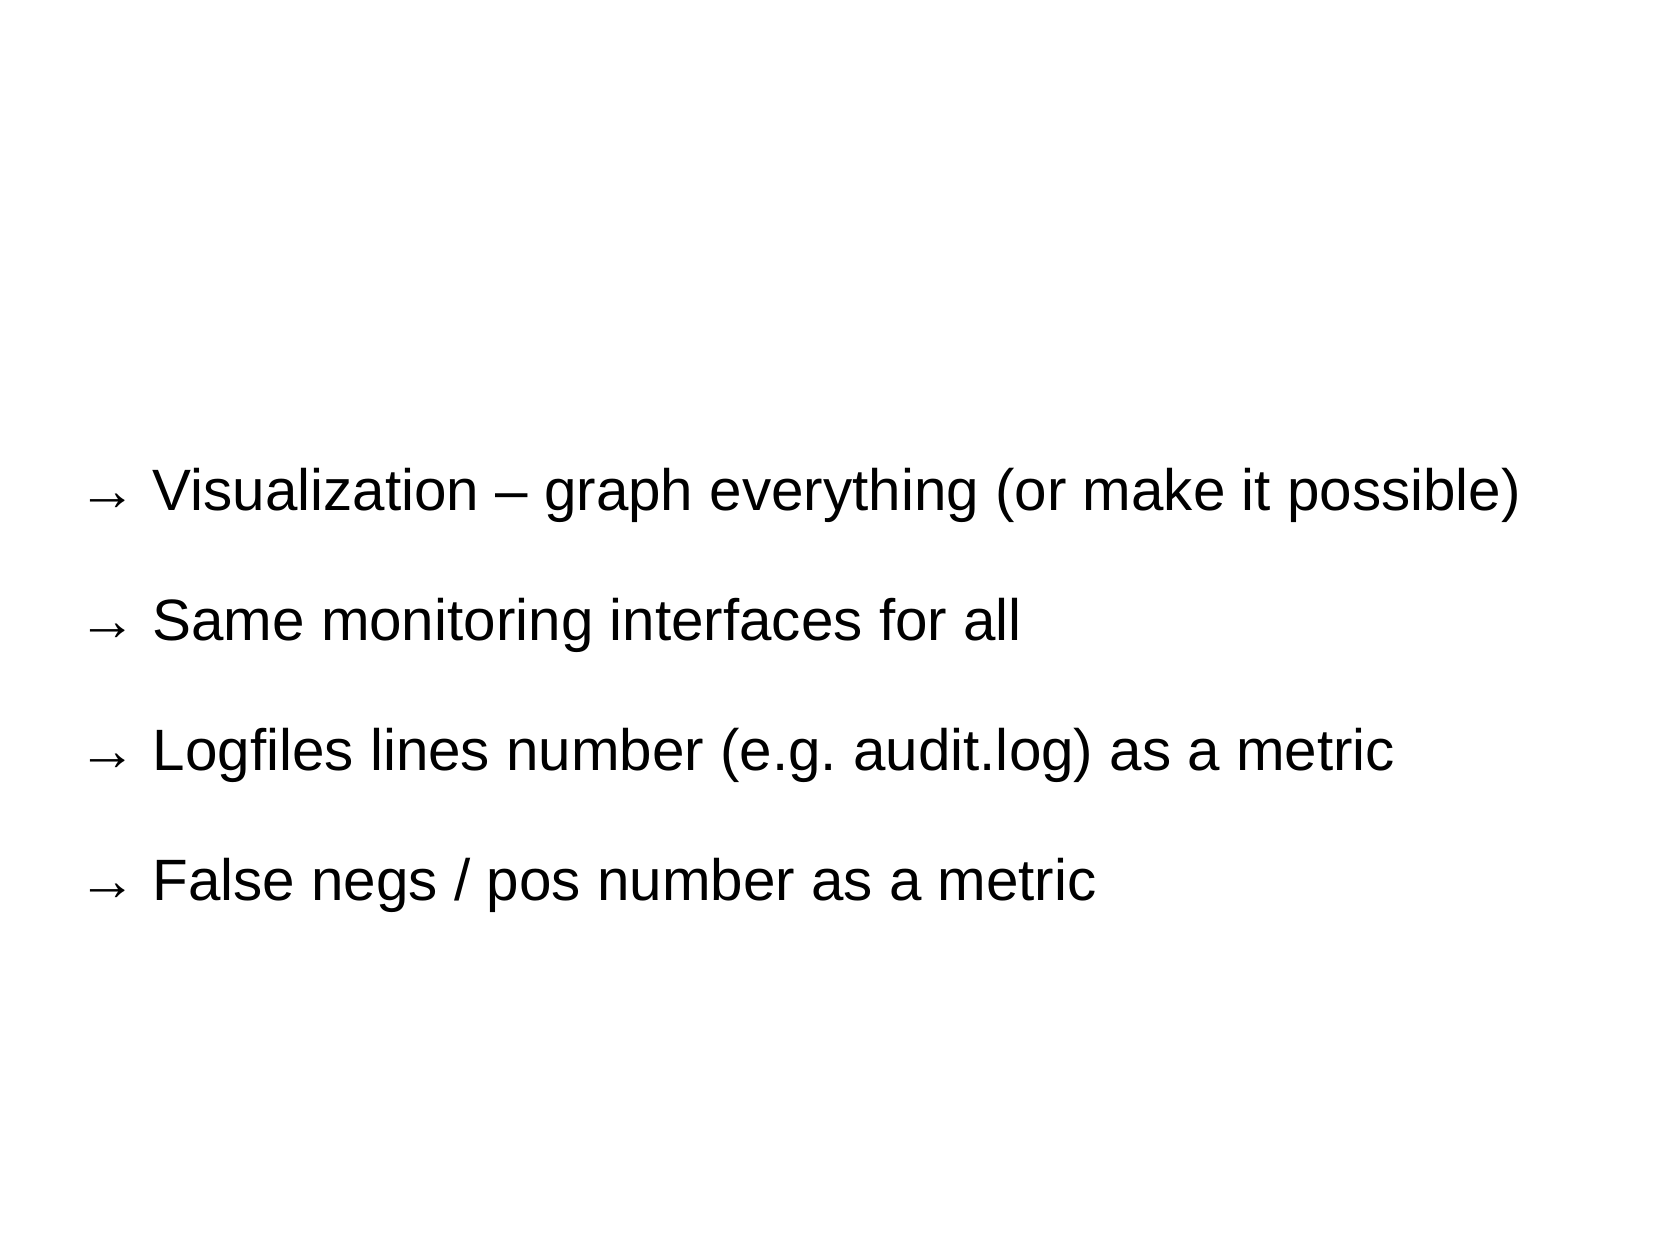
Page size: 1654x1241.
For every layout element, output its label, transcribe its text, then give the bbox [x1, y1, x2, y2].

text_box → Visualization – graph everything (or make it possible) → Same monitoring interfaces for all → Logfiles lines number (e.g. audit.log) as a metric → False negs / pos number as a metric [63, 385, 1591, 856]
